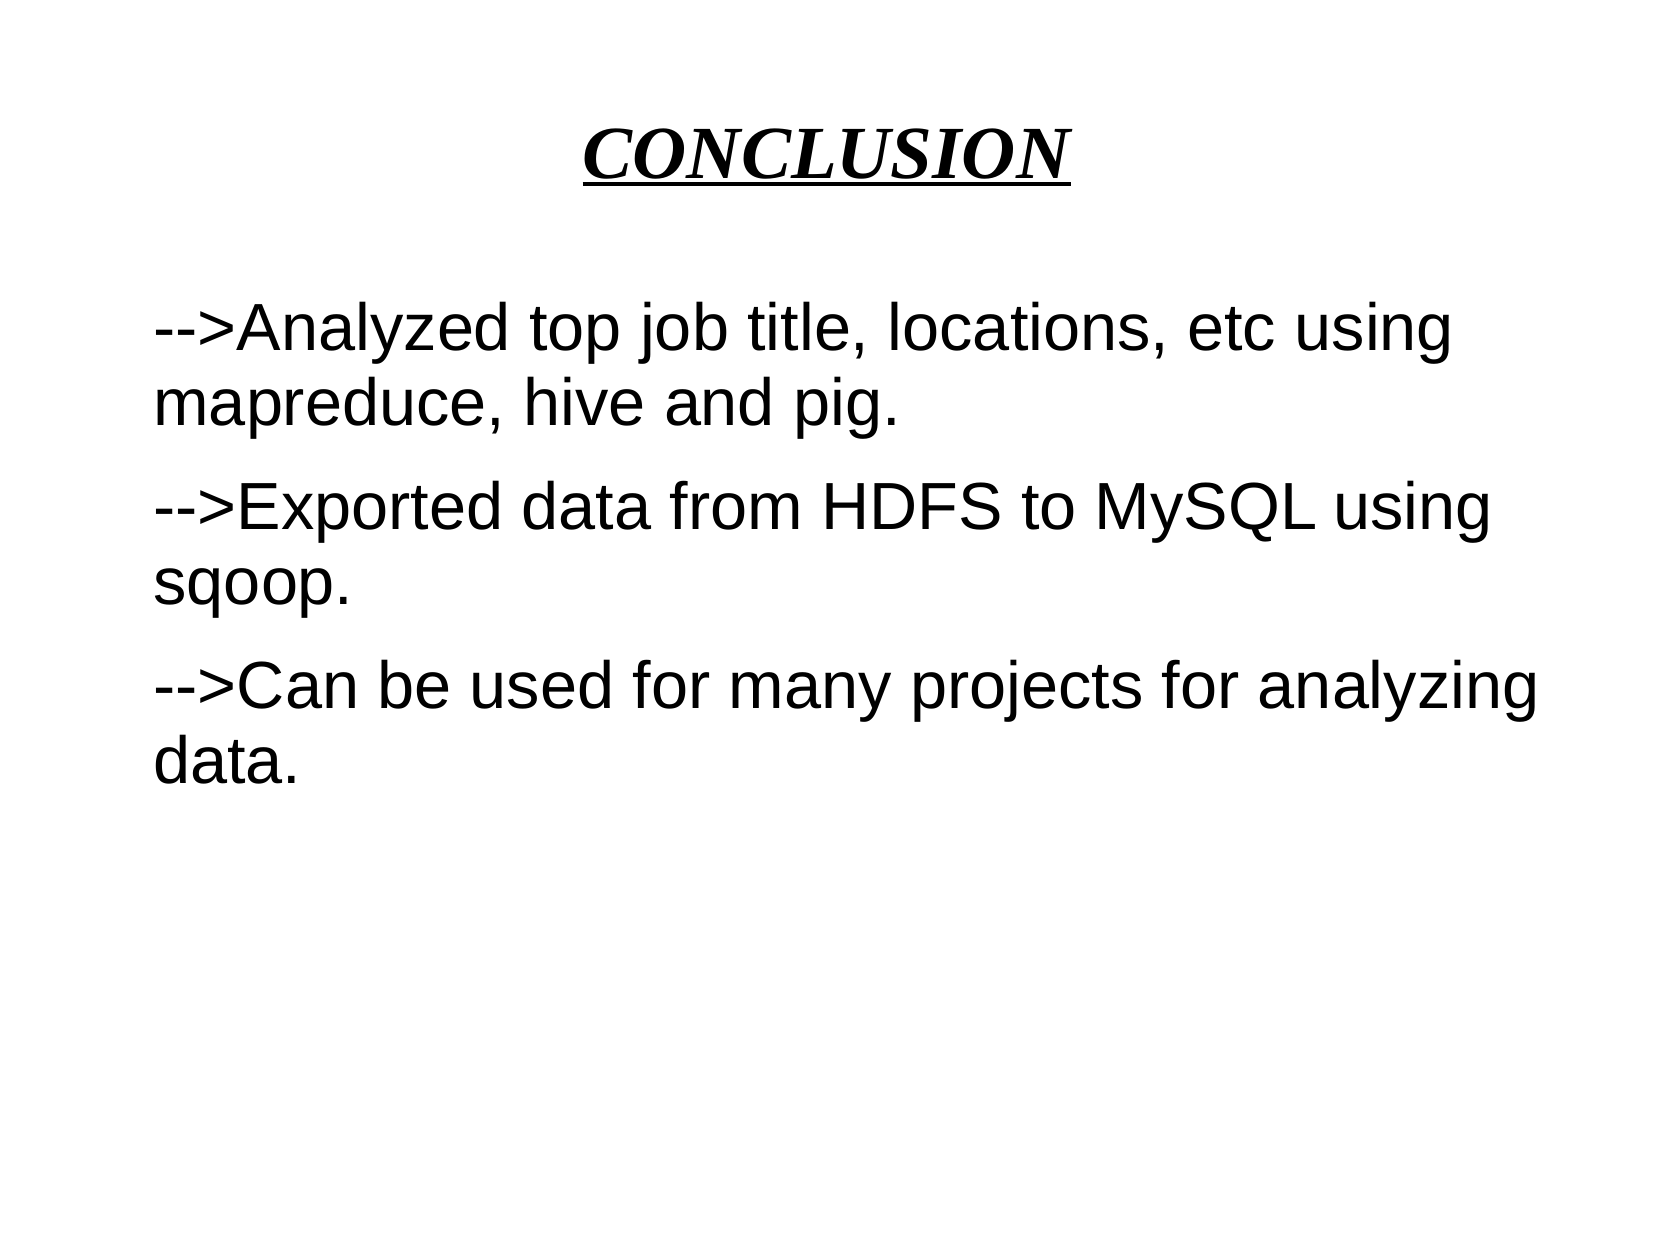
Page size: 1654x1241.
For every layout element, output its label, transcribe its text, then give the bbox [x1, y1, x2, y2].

list -->Analyzed top job title, locations, etc using mapreduce, hive and pig. -->Exported data from HDFS to MySQL using sqoop. -->Can be used for many projects for analyzing data. [82, 290, 1571, 1010]
title CONCLUSION [82, 49, 1571, 257]
